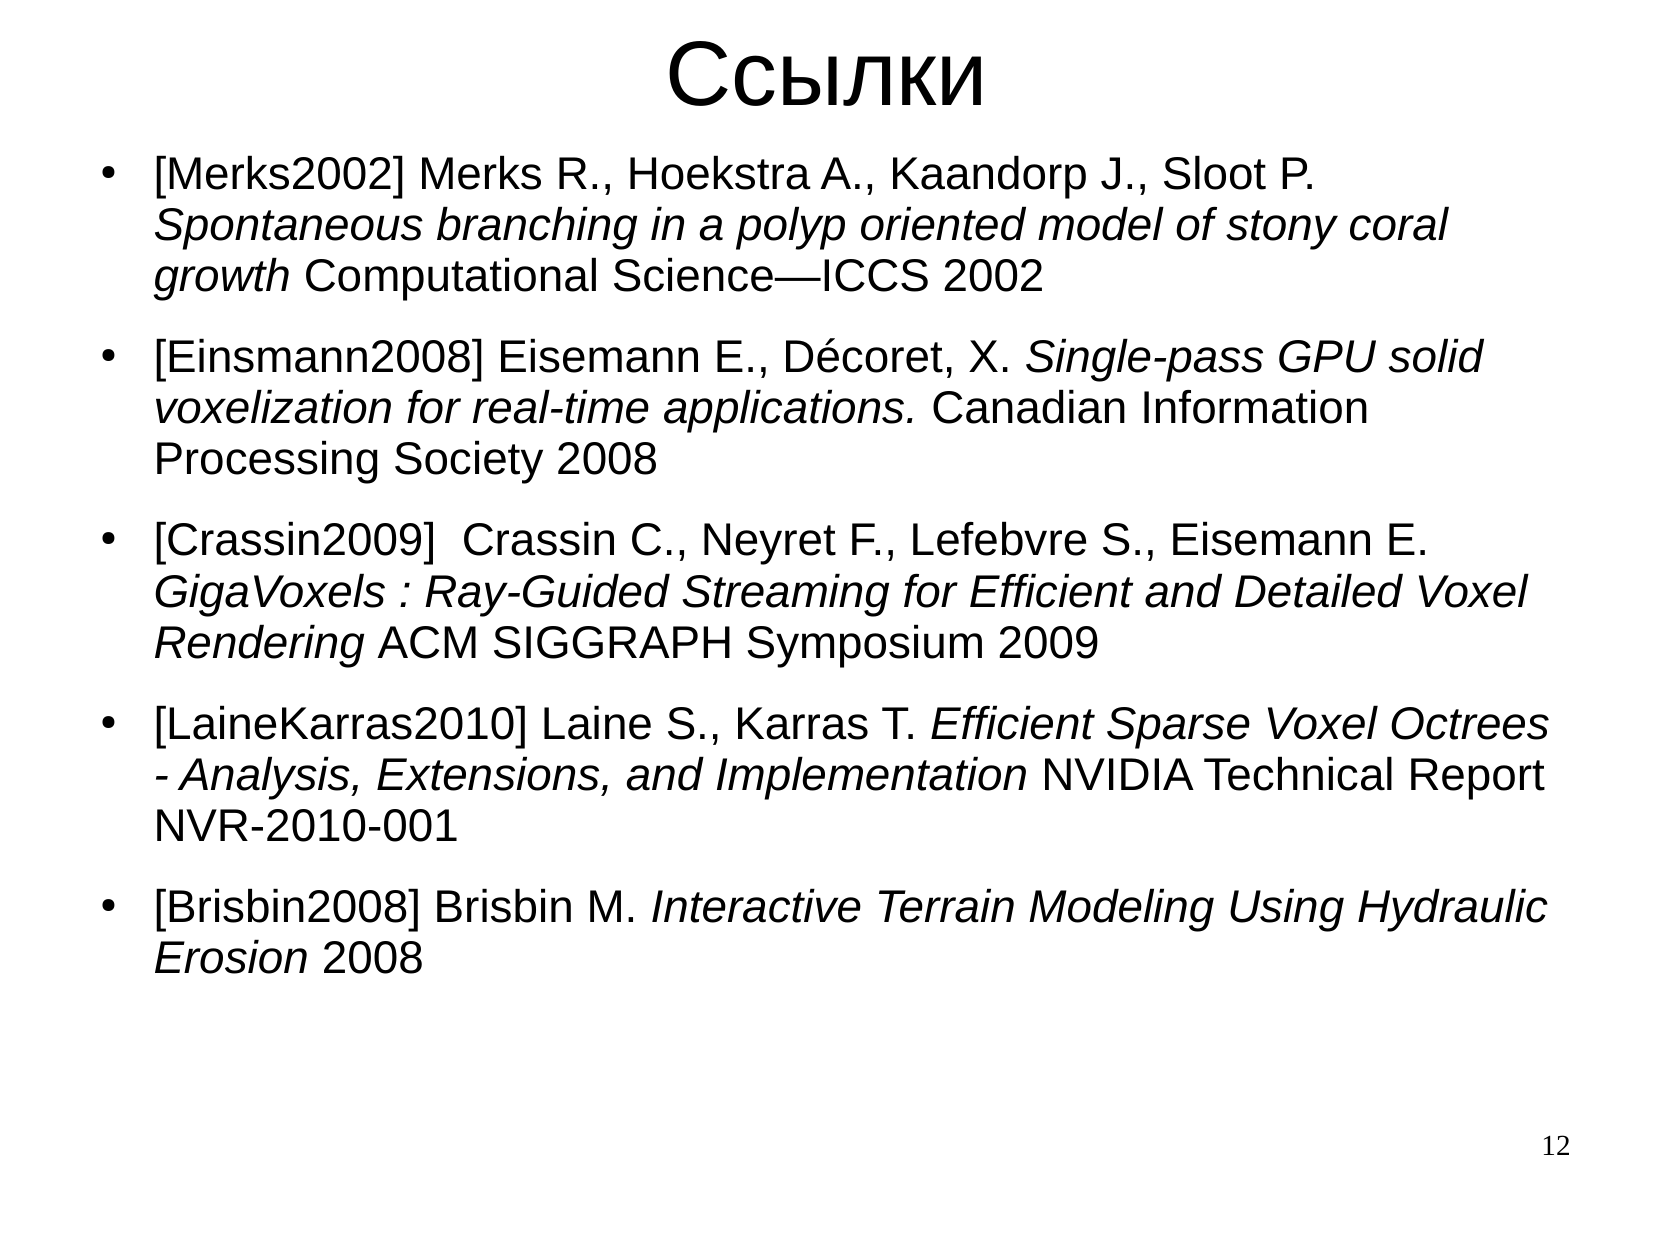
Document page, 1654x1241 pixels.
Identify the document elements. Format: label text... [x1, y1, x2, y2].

list [Merks2002] Merks R., Hoekstra A., Kaandorp J., Sloot P. Spontaneous branching in a polyp oriented model of stony coral growth Computational Science—ICCS 2002 [Einsmann2008] Eisemann E., Décoret, X. Single-pass GPU solid voxelization for real-time applications. Canadian Information Processing Society 2008 [Crassin2009] Crassin C., Neyret F., Lefebvre S., Eisemann E. GigaVoxels : Ray-Guided Streaming for Efficient and Detailed Voxel Rendering ACM SIGGRAPH Symposium 2009 [LaineKarras2010] Laine S., Karras T. Efficient Sparse Voxel Octrees - Analysis, Extensions, and Implementation NVIDIA Technical Report NVR-2010-001 [Brisbin2008] Brisbin M. Interactive Terrain Modeling Using Hydraulic Erosion 2008 [82, 147, 1571, 1094]
title Ссылки [82, 0, 1571, 147]
